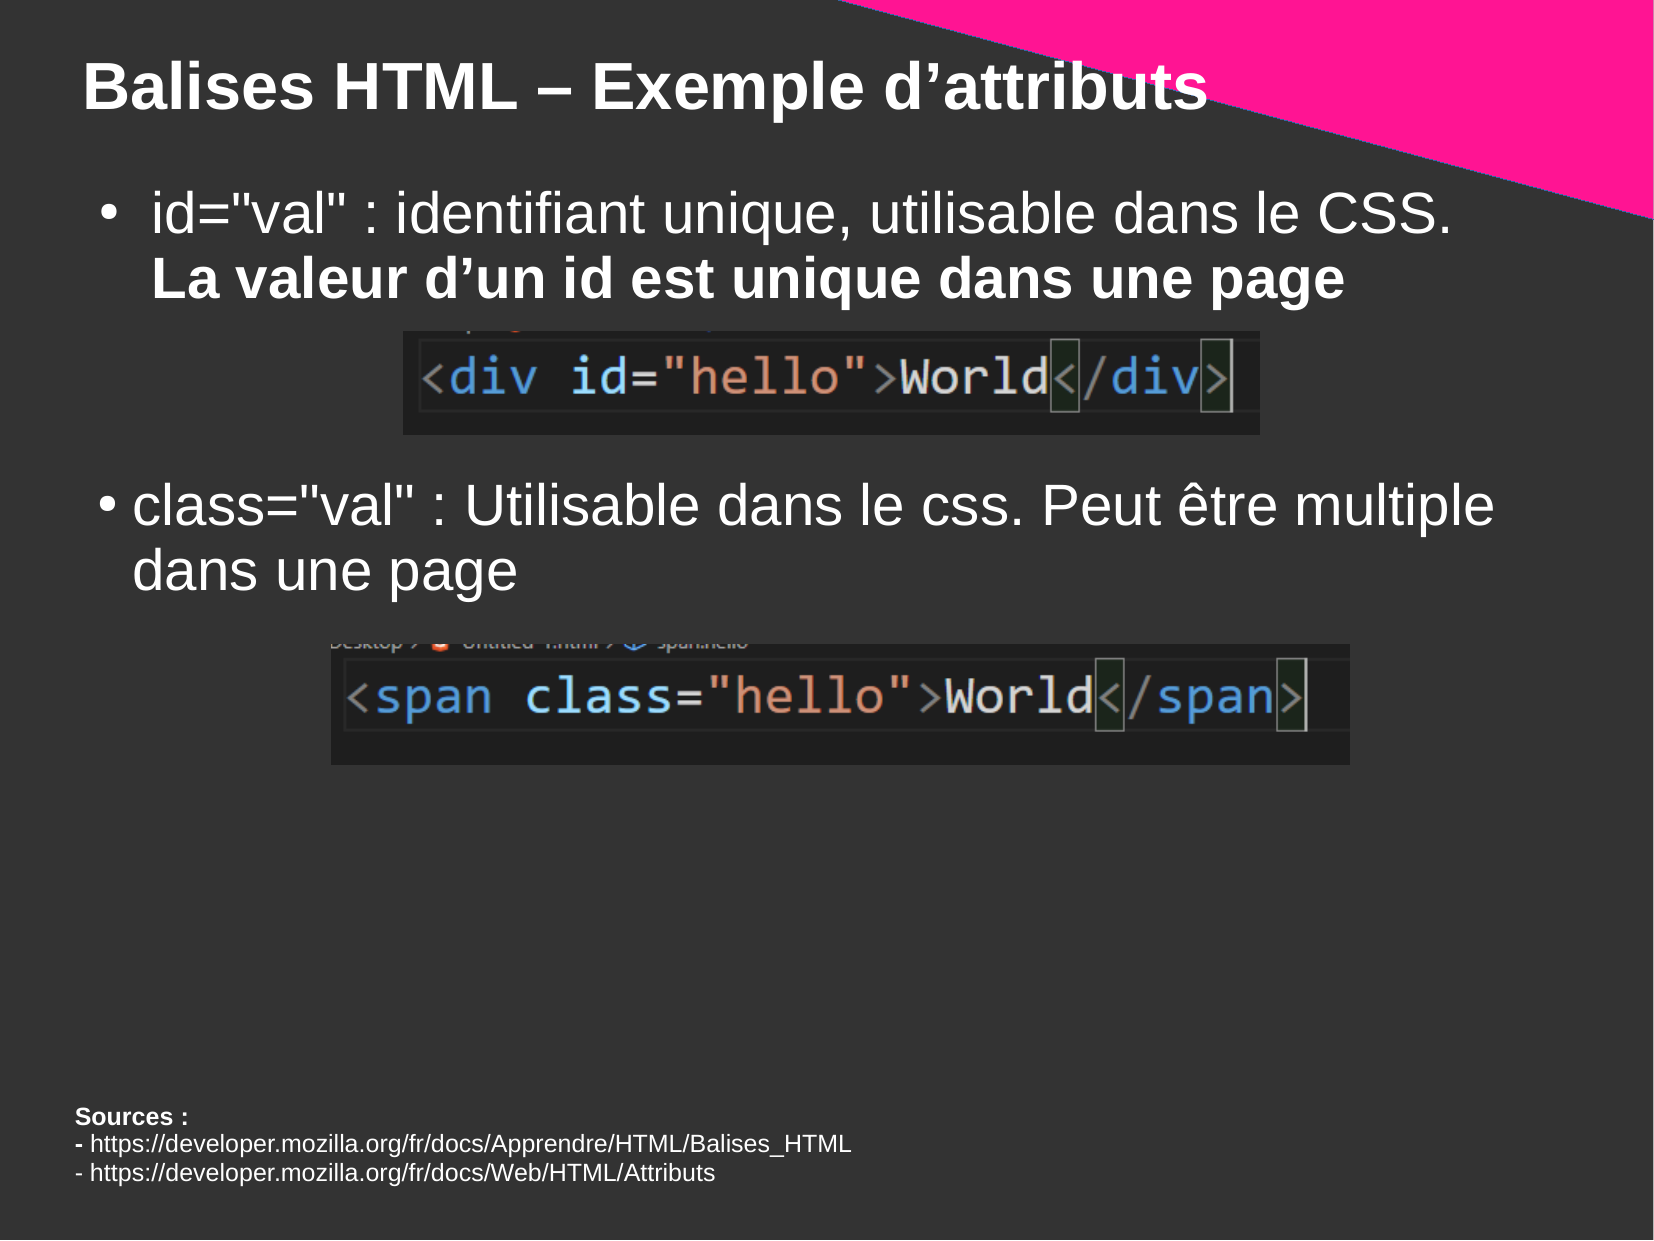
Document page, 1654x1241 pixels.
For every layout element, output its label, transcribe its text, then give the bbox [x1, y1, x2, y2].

text_box [838, 0, 1654, 220]
text_box class="val" : Utilisable dans le css. Peut être multiple dans une page [82, 464, 1635, 745]
picture [331, 644, 1350, 765]
text_box Sources : - https://developer.mozilla.org/fr/docs/Apprendre/HTML/Balises_HTML - https://developer.mozilla.org/fr/docs/Web/HTML/Attributs [59, 1094, 1546, 1227]
title Balises HTML – Exemple d’attributs [82, 49, 1571, 162]
picture [403, 331, 1260, 435]
list id="val" : identifiant unique, utilisable dans le CSS. La valeur d’un id est unique dans une page [80, 180, 1545, 450]
